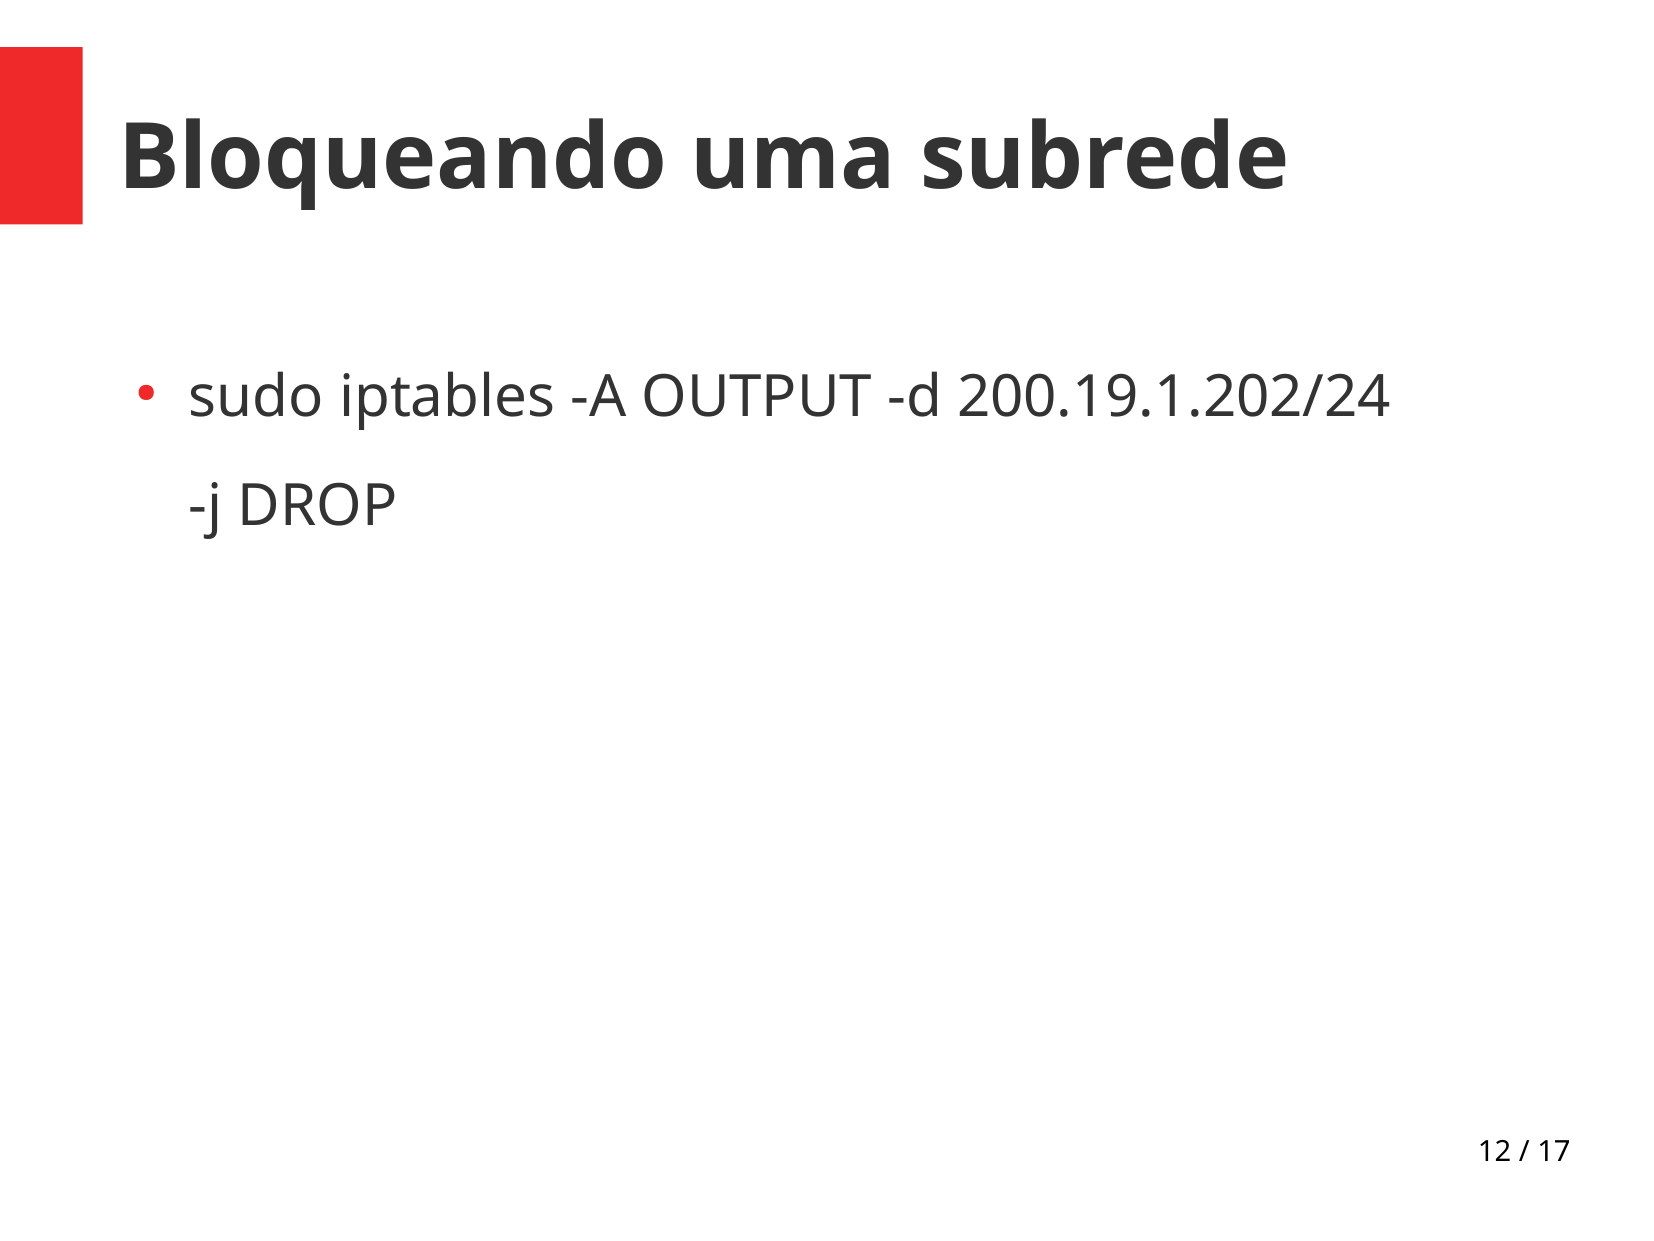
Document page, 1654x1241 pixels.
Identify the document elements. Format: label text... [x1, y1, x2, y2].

list sudo iptables -A OUTPUT -d 200.19.1.202/24 -j DROP [118, 354, 1536, 1074]
title Bloqueando uma subrede [118, 49, 1571, 257]
